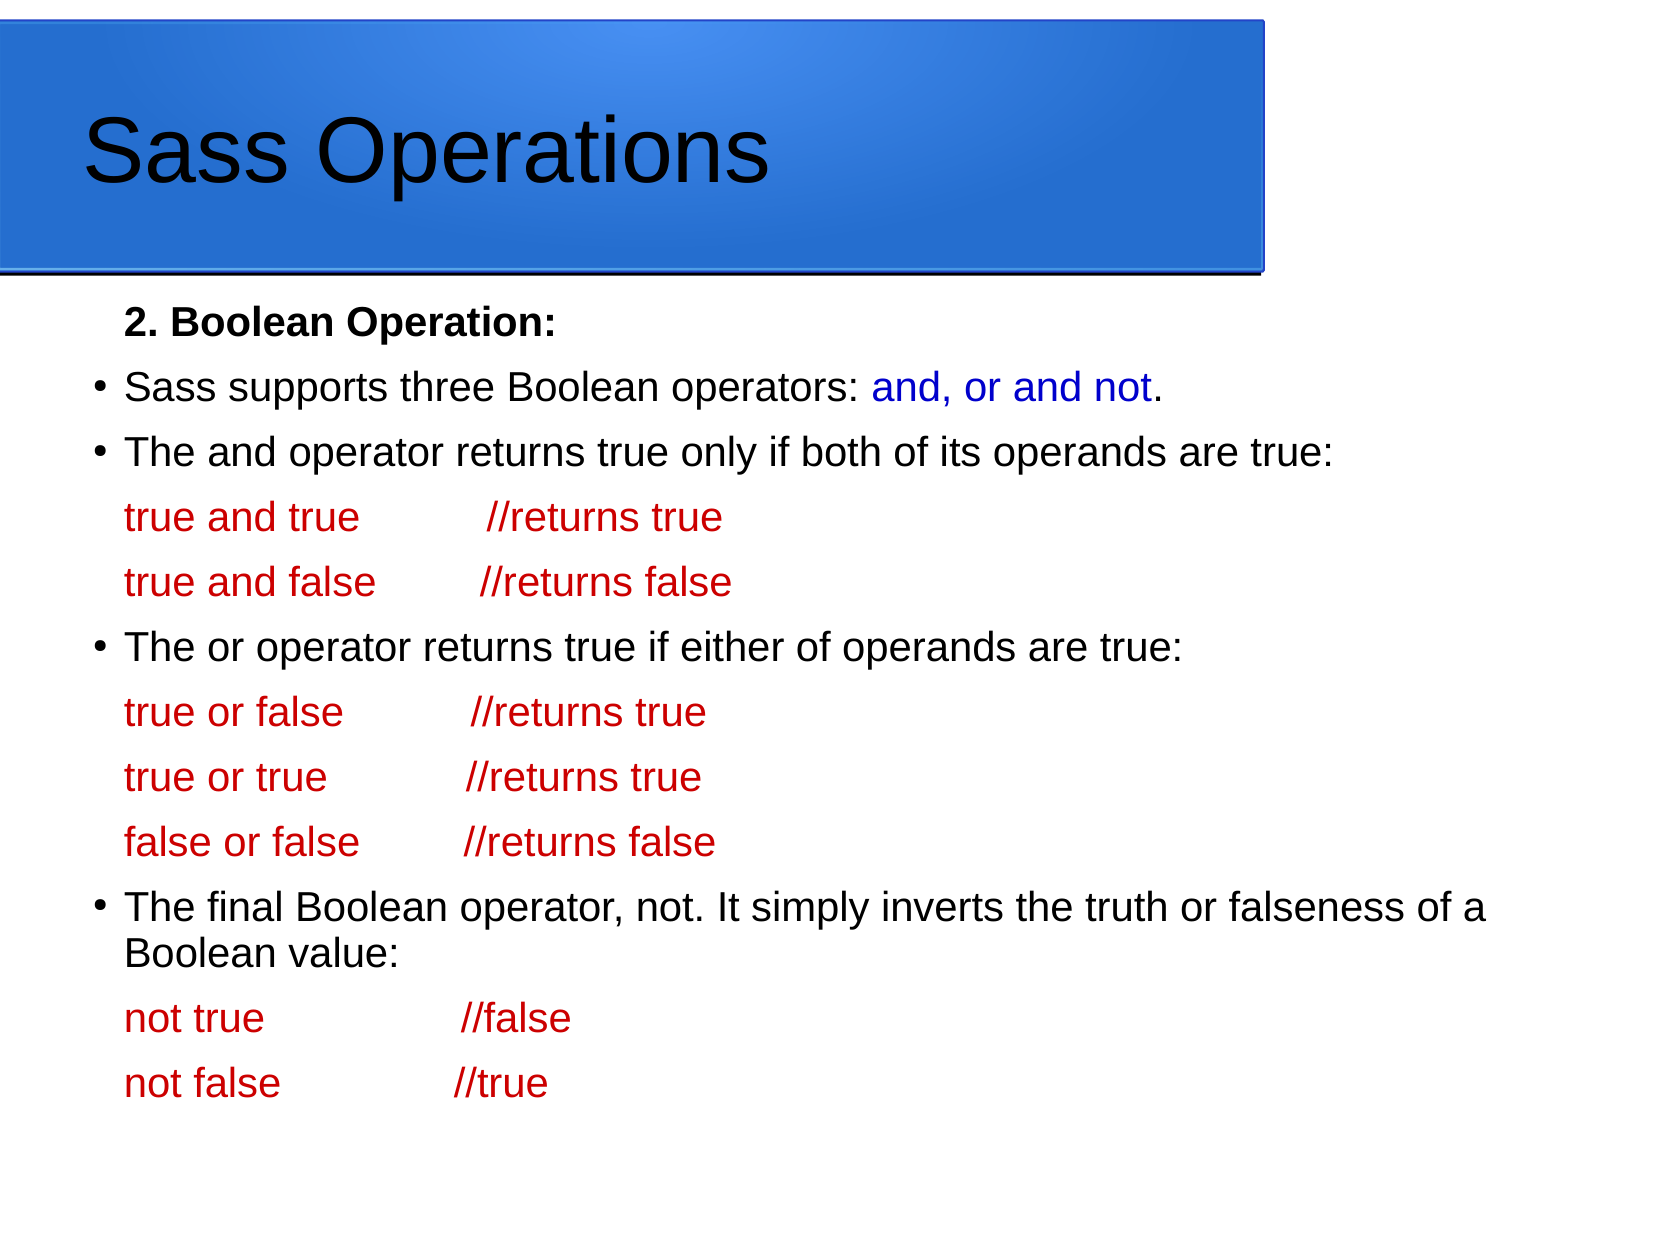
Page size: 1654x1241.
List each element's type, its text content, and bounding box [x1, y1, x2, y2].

list 2. Boolean Operation: Sass supports three Boolean operators: and, or and not. The and operator returns true only if both of its operands are true: true and true //returns true true and false //returns false The or operator returns true if either of operands are true: true or false //returns true true or true //returns true false or false //returns false The final Boolean operator, not. It simply inverts the truth or falseness of a Boolean value: not true //false not false //true [82, 299, 1571, 1111]
title Sass Operations [82, 47, 1235, 252]
